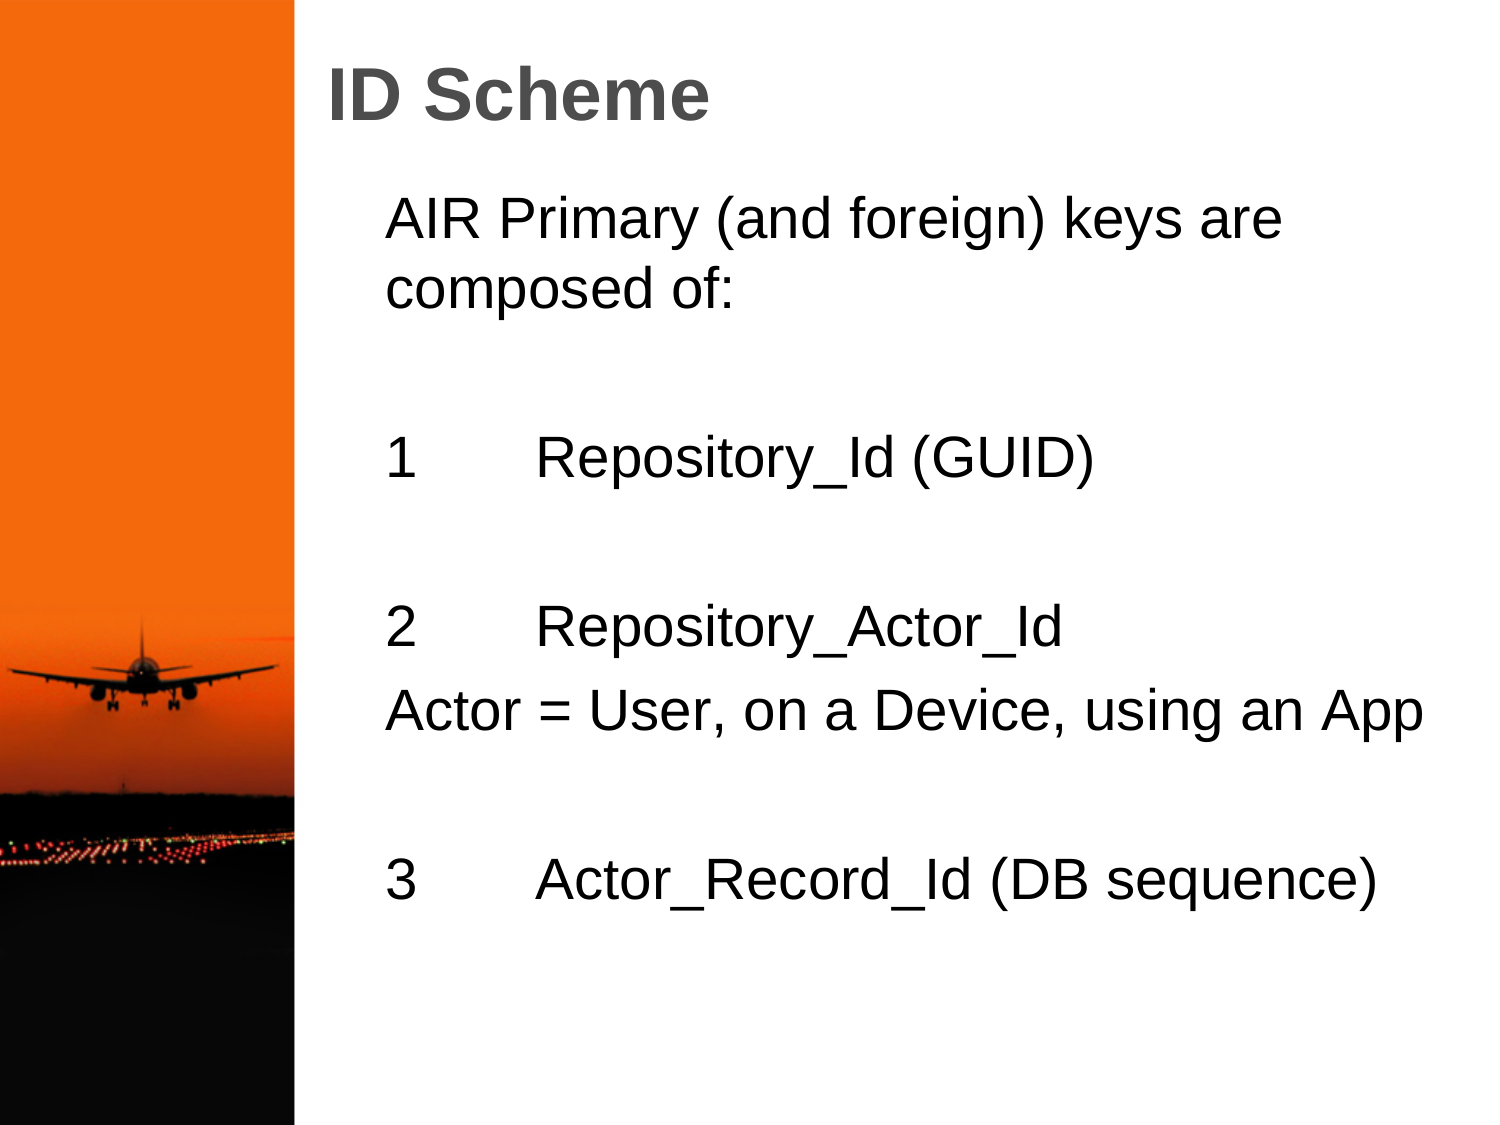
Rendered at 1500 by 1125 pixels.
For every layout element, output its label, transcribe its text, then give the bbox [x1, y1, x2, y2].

list AIR Primary (and foreign) keys are composed of: 1 Repository_Id (GUID) 2 Repository_Actor_Id Actor = User, on a Device, using an App 3 Actor_Record_Id (DB sequence) [314, 172, 1483, 1094]
title ID Scheme [312, 30, 1483, 150]
picture [0, 0, 1500, 1125]
